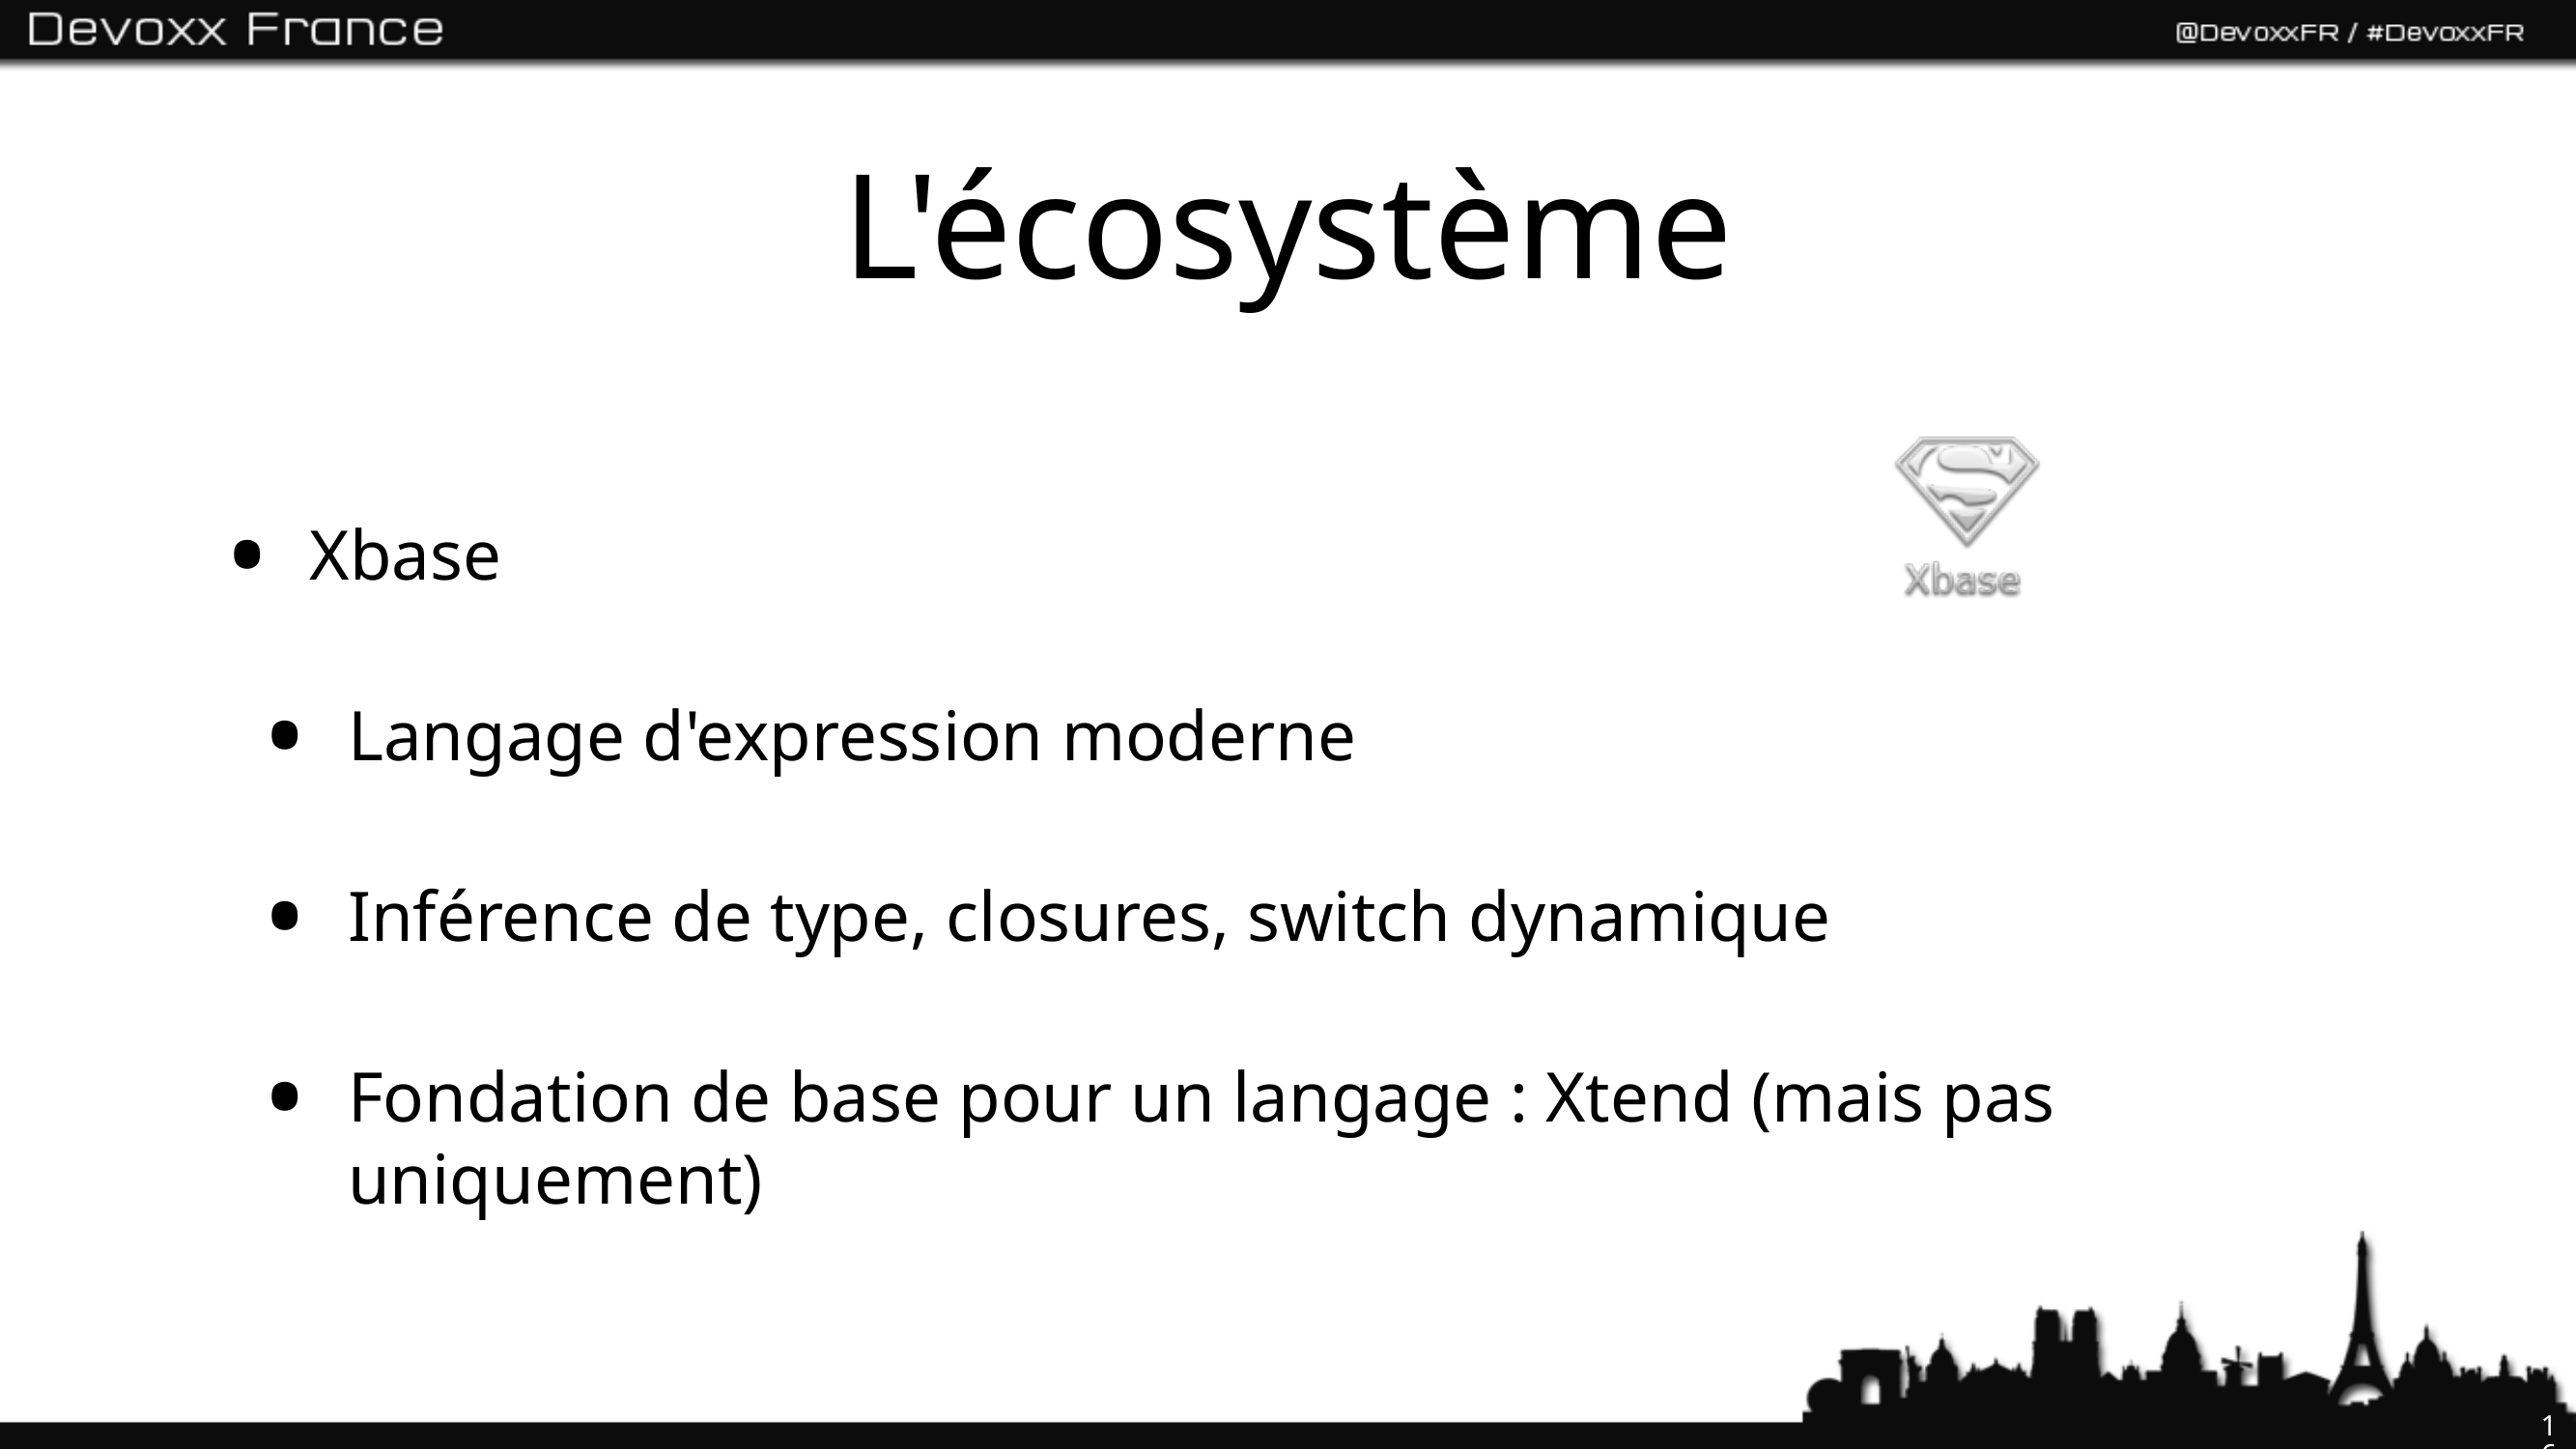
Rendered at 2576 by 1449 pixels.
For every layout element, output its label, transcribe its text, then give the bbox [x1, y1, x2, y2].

list Xbase Langage d'expression moderne Inférence de type, closures, switch dynamique Fondation de base pour un langage : Xtend (mais pas uniquement) [183, 412, 2393, 1317]
title L'écosystème [183, 38, 2393, 403]
picture [0, 0, 2576, 1449]
